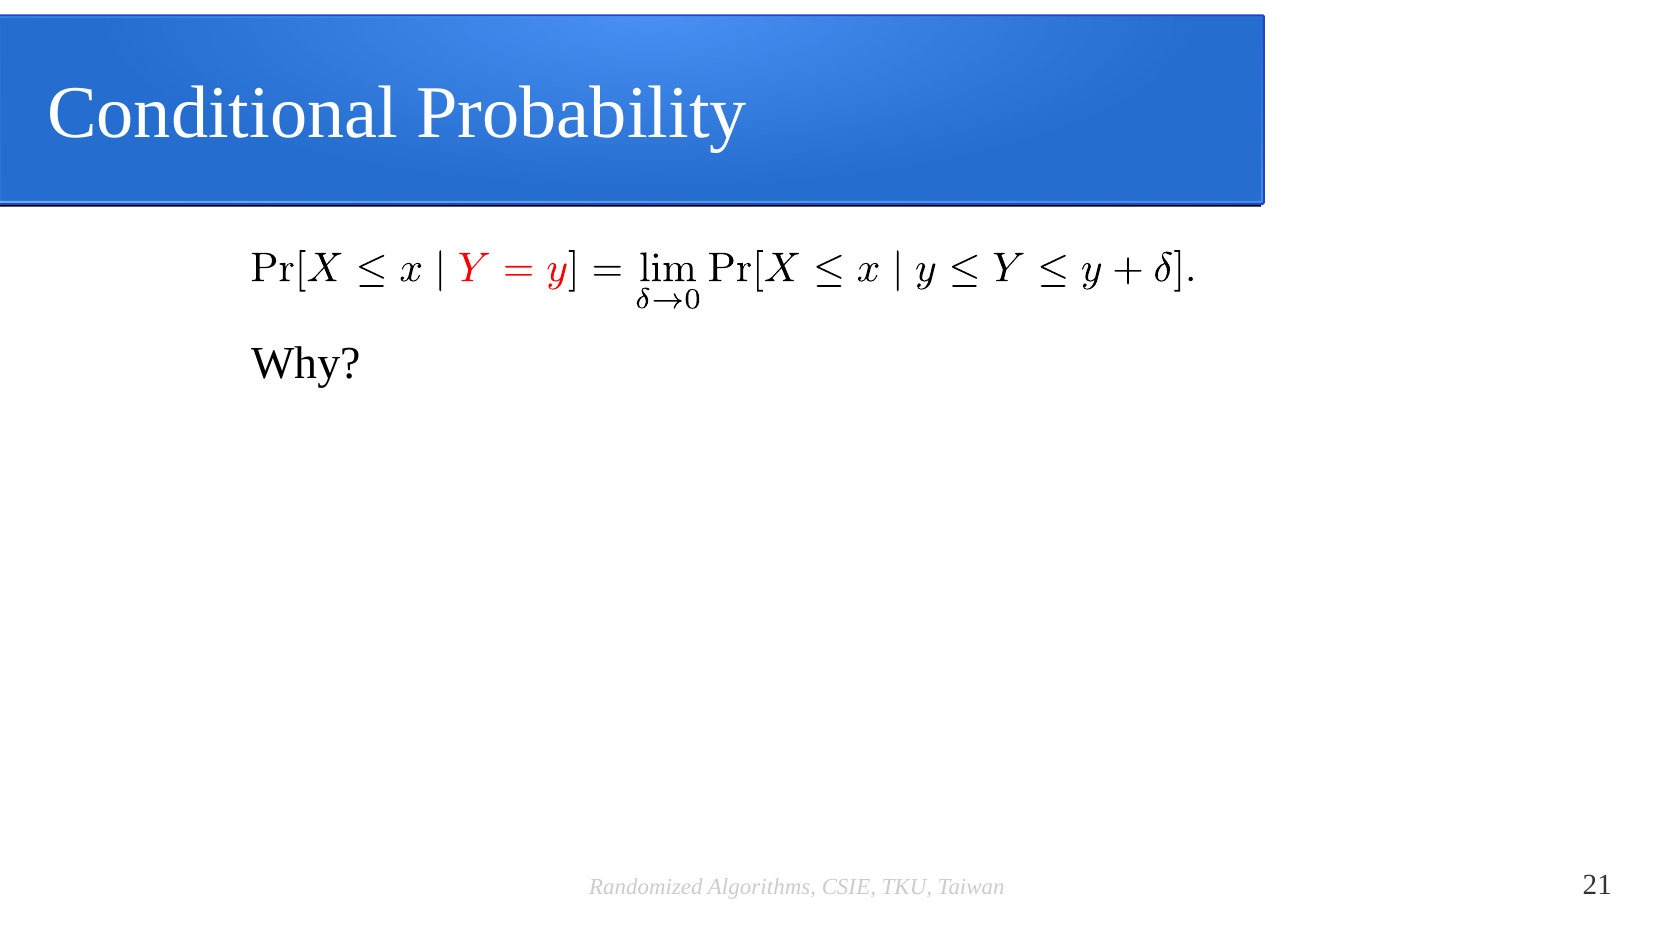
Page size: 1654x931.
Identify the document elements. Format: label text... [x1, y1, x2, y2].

title Conditional Probability [47, 35, 1199, 189]
picture [250, 250, 1193, 309]
text_box Why? [236, 330, 426, 397]
